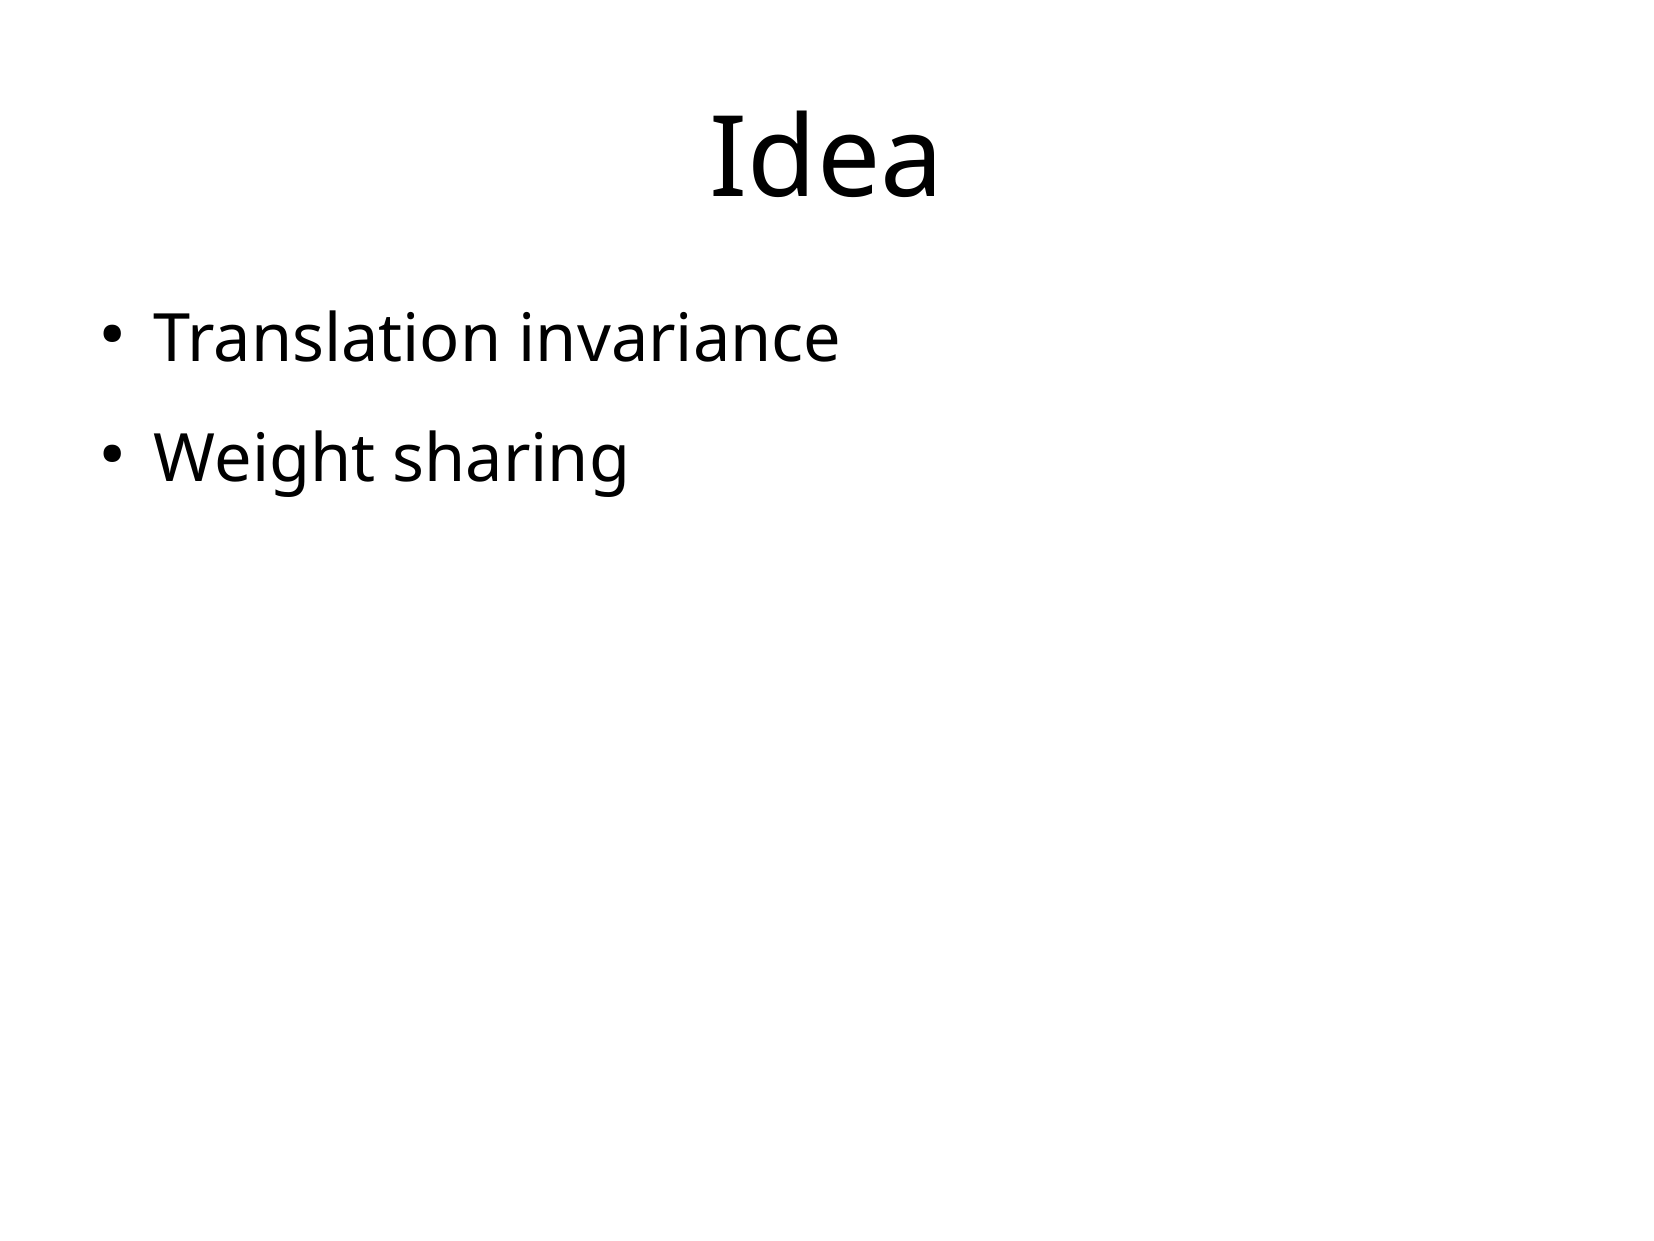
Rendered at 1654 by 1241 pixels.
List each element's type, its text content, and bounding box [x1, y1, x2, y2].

title Idea [82, 49, 1571, 257]
list Translation invariance Weight sharing [82, 290, 1571, 1010]
